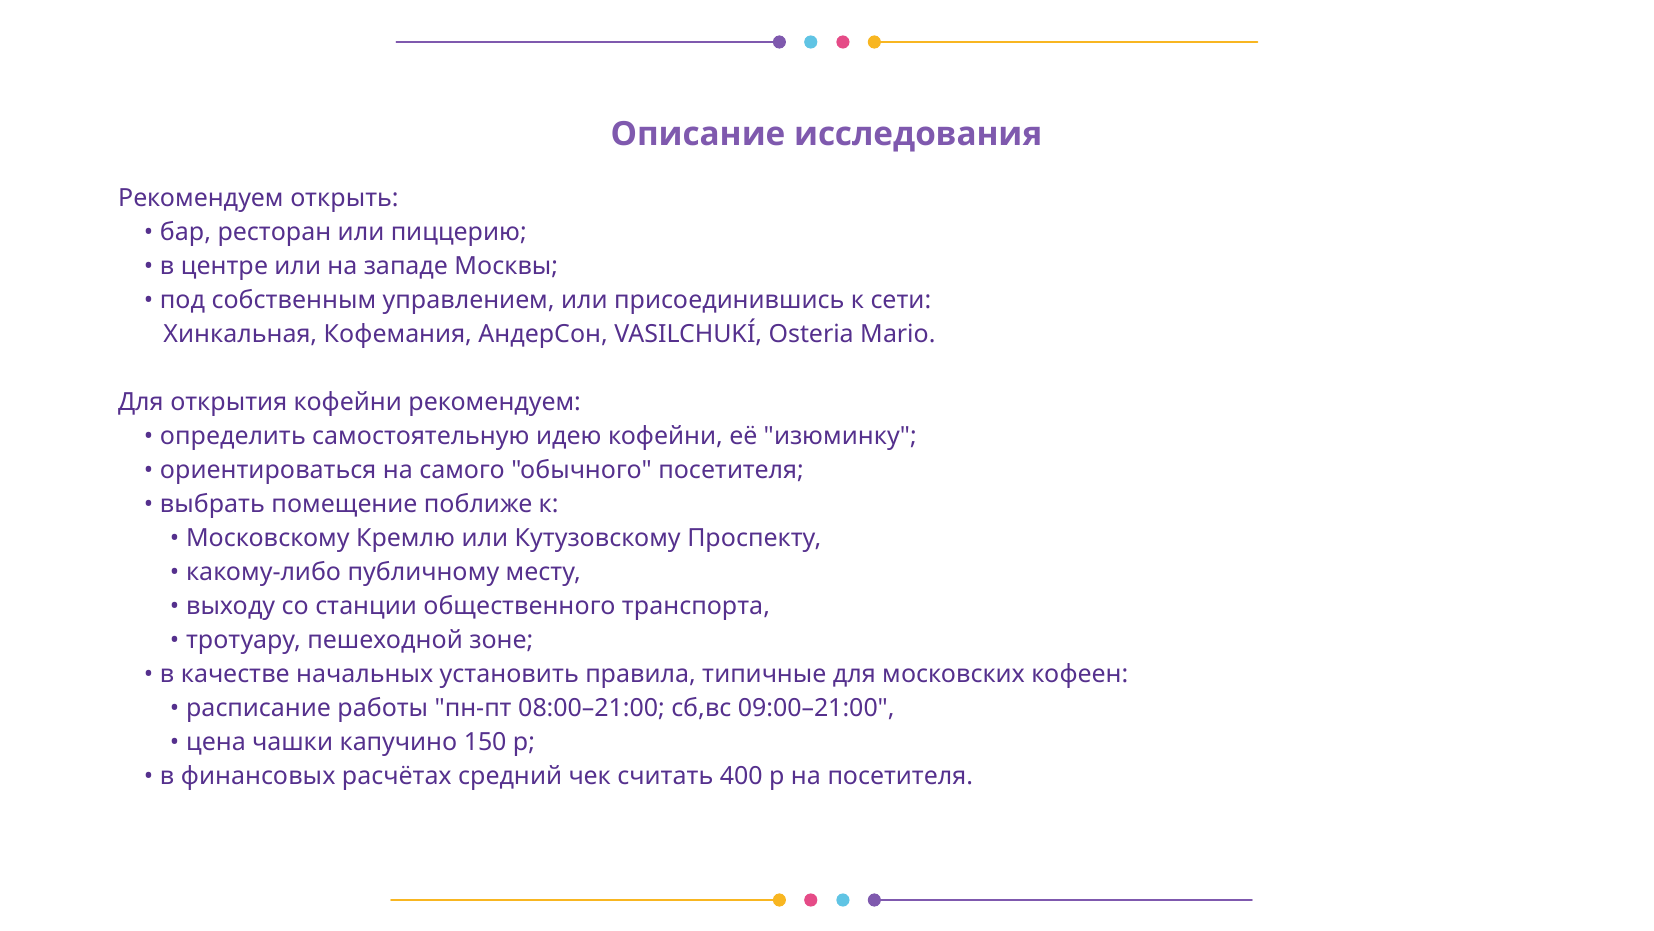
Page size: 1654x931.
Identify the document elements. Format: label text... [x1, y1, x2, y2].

title Описание исследования [501, 110, 1152, 156]
title Рекомендуем открыть: • бар, ресторан или пиццерию; • в центре или на западе Москвы; • под собственным управлением, или присоединившись к сети: Хинкальная, Кофемания, АндерСон, VASILCHUKÍ, Osteria Mario. [118, 179, 1536, 355]
title Для открытия кофейни рекомендуем: • определить самостоятельную идею кофейни, её "изюминку"; • ориентироваться на самого "обычного" посетителя; • выбрать помещение поближе к: • Московскому Кремлю или Кутузовскому Проспекту, • какому-либо публичному месту, • выходу со станции общественного транспорта, • тротуару, пешеходной зоне; • в качестве начальных установить правила, типичные для московских кофеен: • расписание работы "пн-пт 08:00–21:00; сб,вс 09:00–21:00", • цена чашки капучино 150 р; • в финансовых расчётах средний чек считать 400 р на посетителя. [118, 383, 1536, 793]
